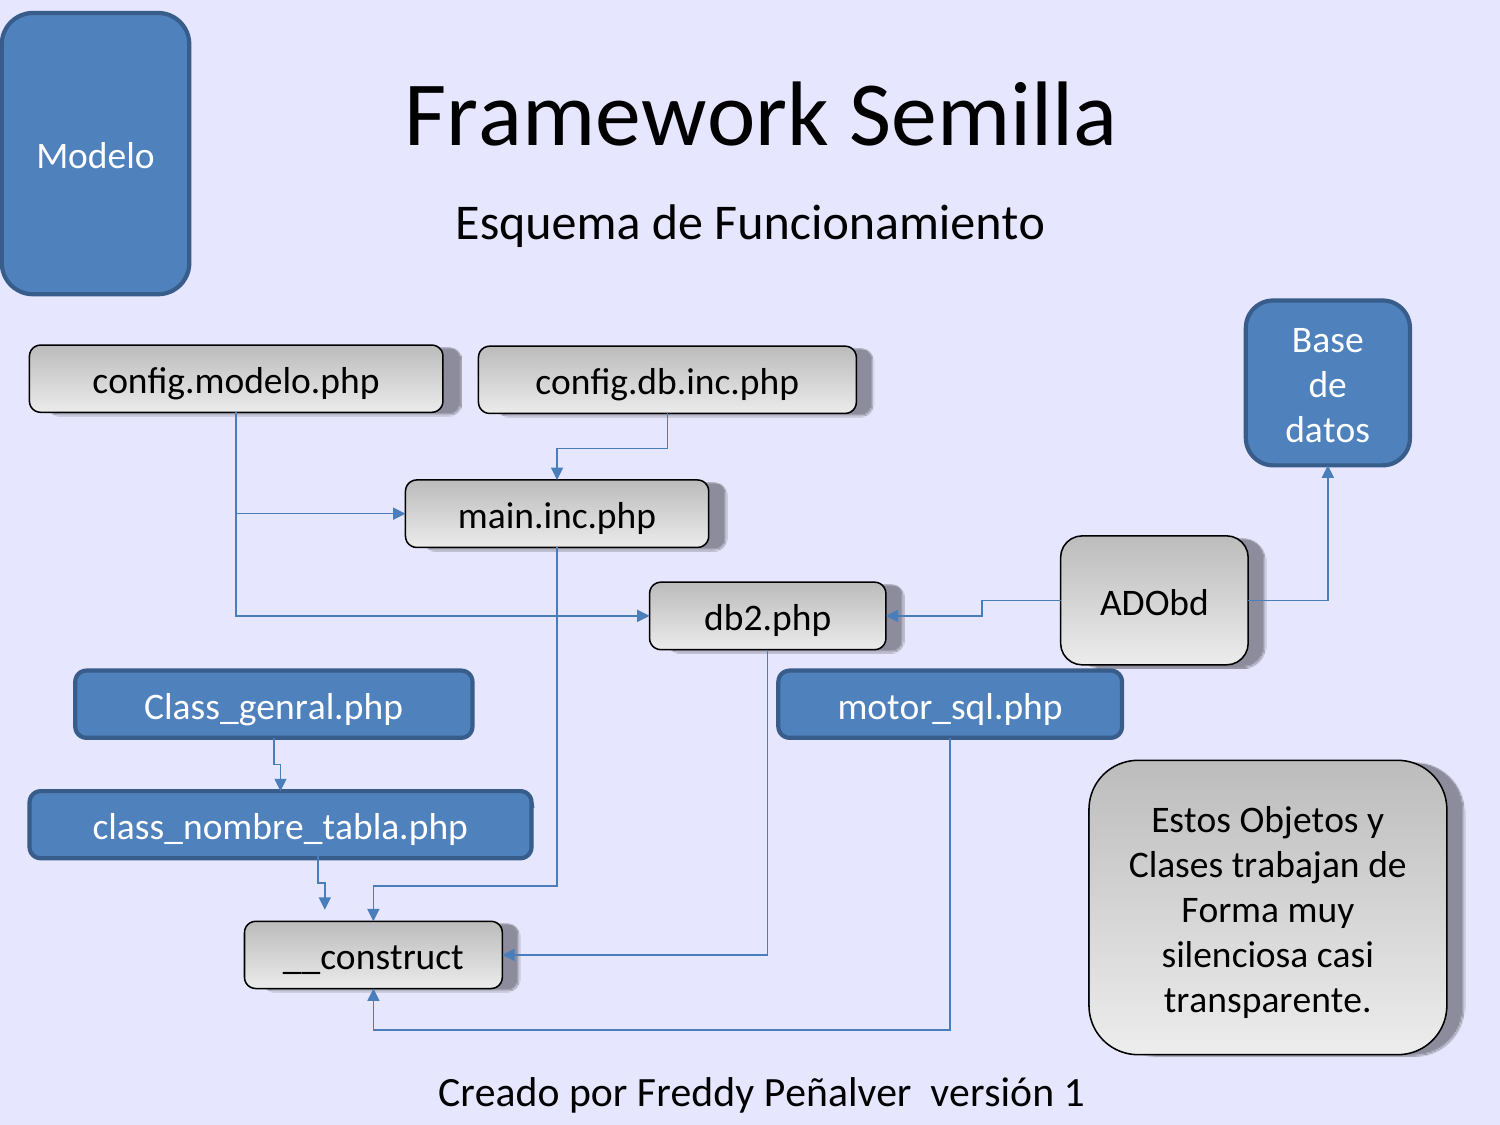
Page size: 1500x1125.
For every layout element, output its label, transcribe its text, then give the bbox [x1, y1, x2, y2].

text_box class_nombre_tabla.php [29, 791, 532, 859]
text_box config.modelo.php [29, 345, 443, 413]
text_box Framework Semilla [189, 35, 1465, 183]
text_box __construct [244, 921, 503, 989]
text_box motor_sql.php [778, 670, 1123, 738]
text_box Esquema de Funcionamiento [186, 183, 1426, 279]
text_box Base de datos [1245, 300, 1410, 466]
text_box Class_genral.php [75, 670, 473, 738]
text_box Creado por Freddy Peñalver versión 1 [58, 1054, 1465, 1125]
text_box db2.php [649, 582, 886, 650]
text_box config.db.inc.php [478, 346, 857, 414]
text_box main.inc.php [405, 479, 709, 548]
text_box ADObd [1060, 535, 1249, 665]
text_box Modelo [1, 12, 190, 295]
text_box Estos Objetos y Clases trabajan de Forma muy silenciosa casi transparente. [1088, 760, 1447, 1055]
